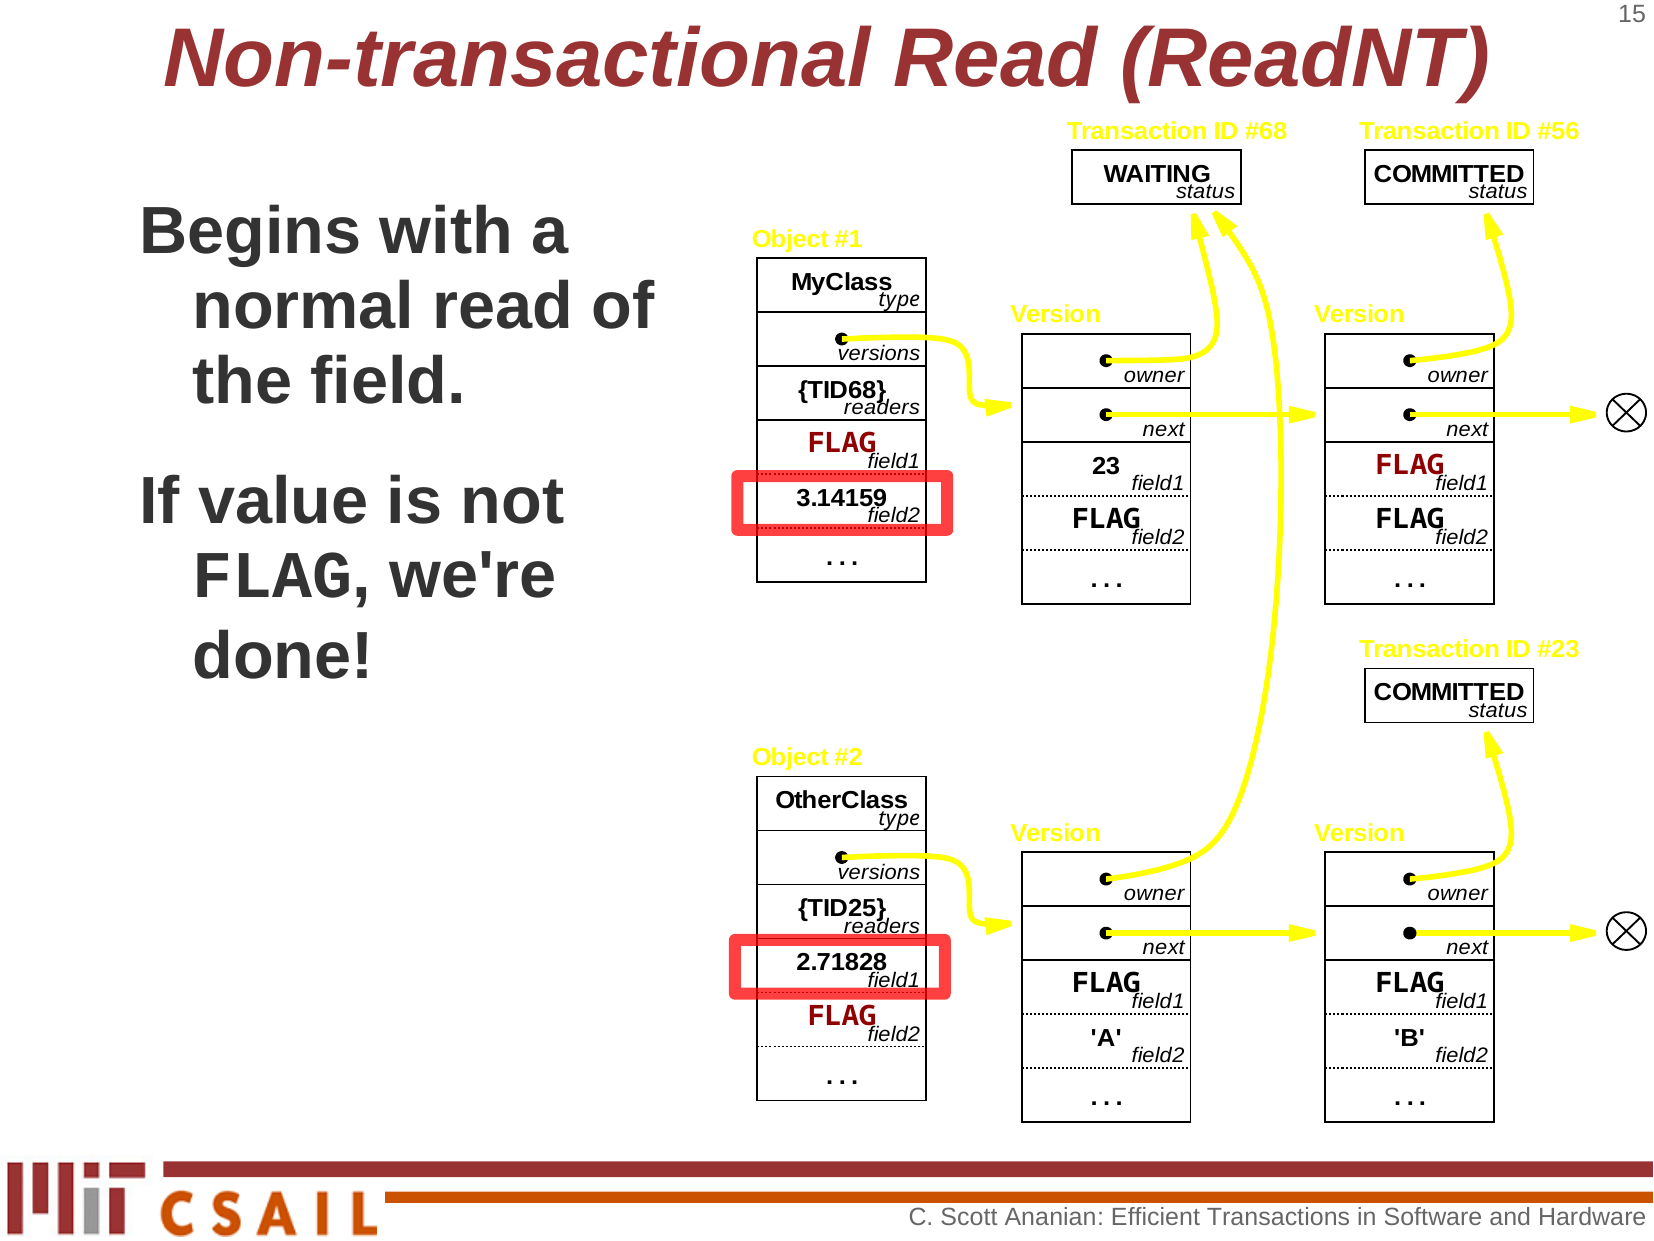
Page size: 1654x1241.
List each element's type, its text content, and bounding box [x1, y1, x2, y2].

list Begins with a normal read of the field. If value is not FLAG, we're done! [121, 193, 701, 1133]
title Non-transactional Read (ReadNT) [121, 0, 1534, 115]
picture [743, 110, 1653, 1130]
picture [0, 1155, 377, 1237]
picture [744, 483, 941, 523]
picture [743, 946, 938, 987]
